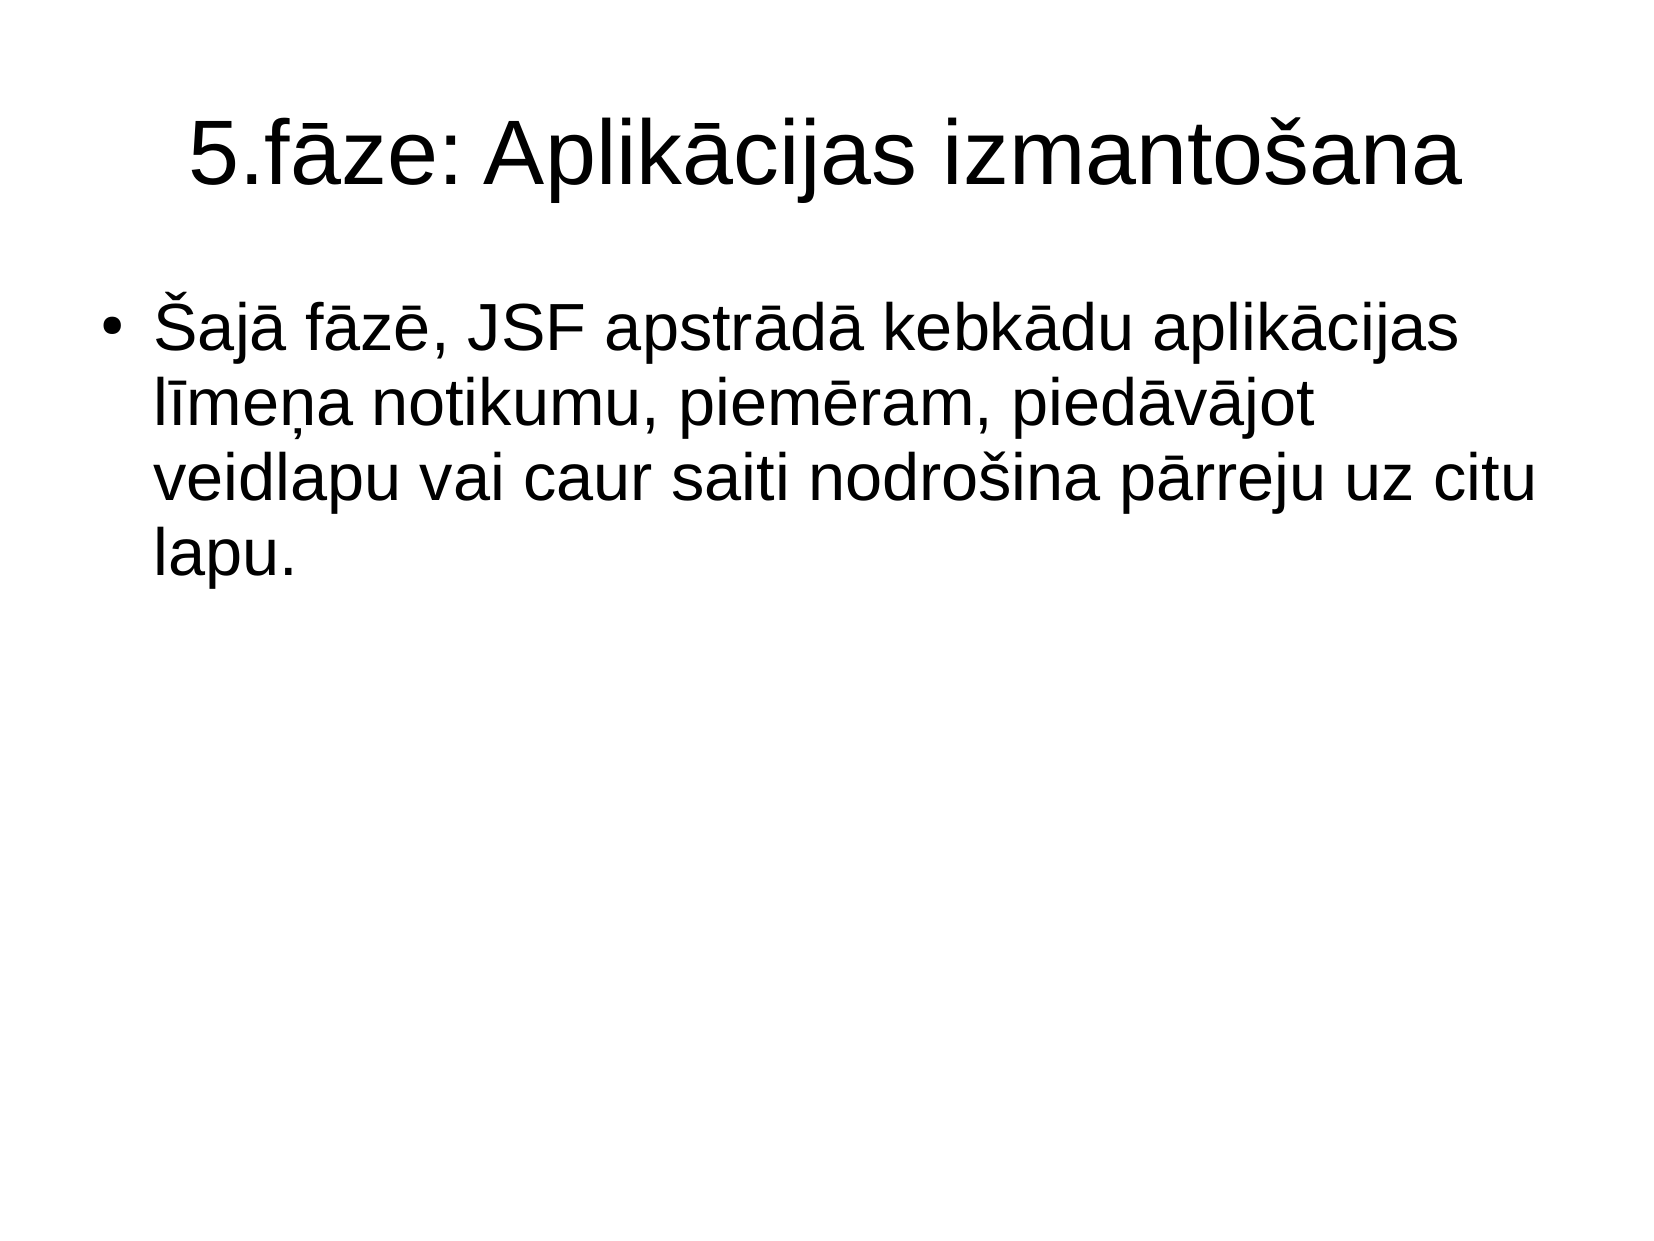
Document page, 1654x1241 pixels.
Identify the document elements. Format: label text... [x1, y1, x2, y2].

title 5.fāze: Aplikācijas izmantošana [82, 49, 1571, 257]
list Šajā fāzē, JSF apstrādā kebkādu aplikācijas līmeņa notikumu, piemēram, piedāvājot veidlapu vai caur saiti nodrošina pārreju uz citu lapu. [82, 290, 1571, 1010]
